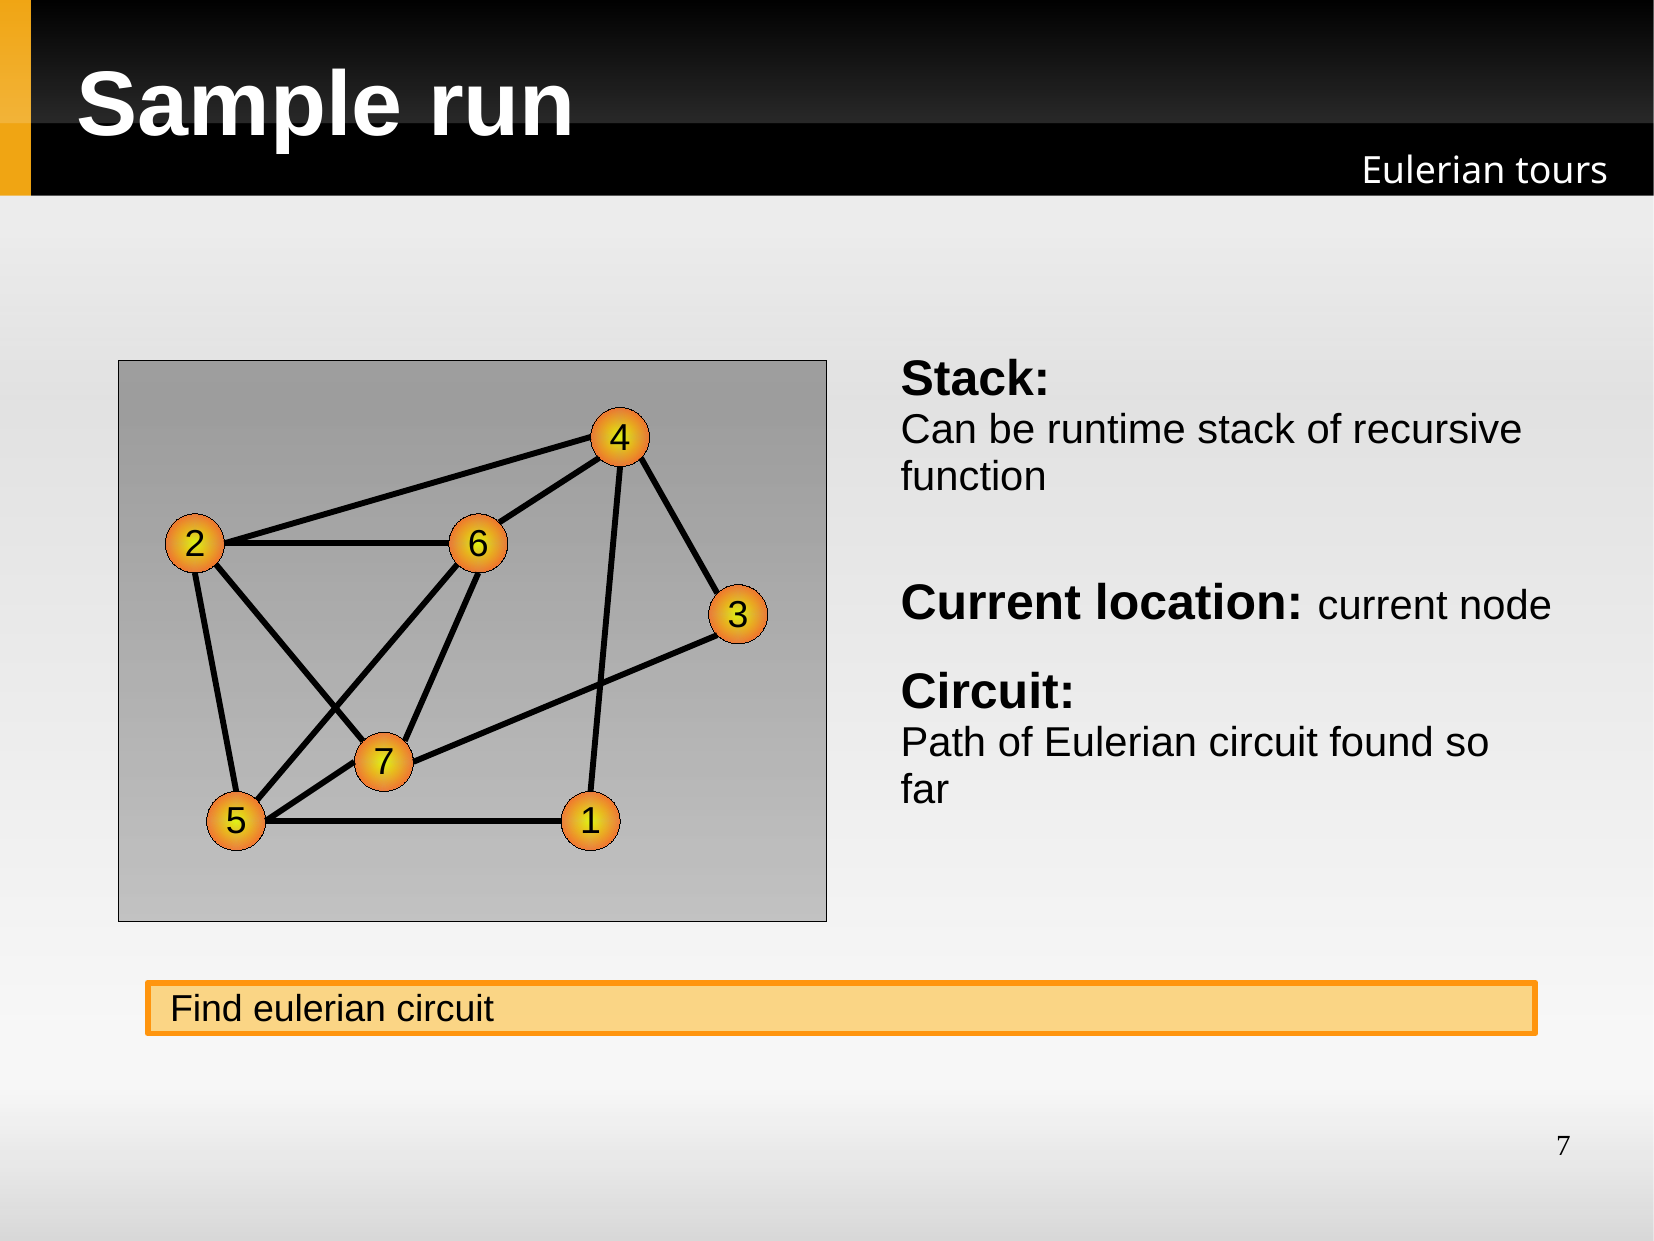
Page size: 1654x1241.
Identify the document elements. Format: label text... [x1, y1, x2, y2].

text_box Current location: current node [885, 567, 1595, 638]
text_box 2 [165, 513, 225, 573]
text_box 7 [354, 732, 414, 792]
text_box 4 [590, 407, 650, 467]
text_box Circuit: Path of Eulerian circuit found so far [885, 655, 1536, 820]
text_box Stack: Can be runtime stack of recursive function [885, 342, 1565, 507]
picture [0, 0, 1654, 1241]
text_box 3 [708, 584, 768, 644]
text_box Find eulerian circuit [147, 982, 1536, 1034]
text_box 6 [448, 513, 508, 573]
text_box [118, 360, 827, 922]
title Sample run [76, 0, 1565, 208]
text_box 1 [561, 791, 621, 851]
text_box 5 [206, 791, 266, 851]
